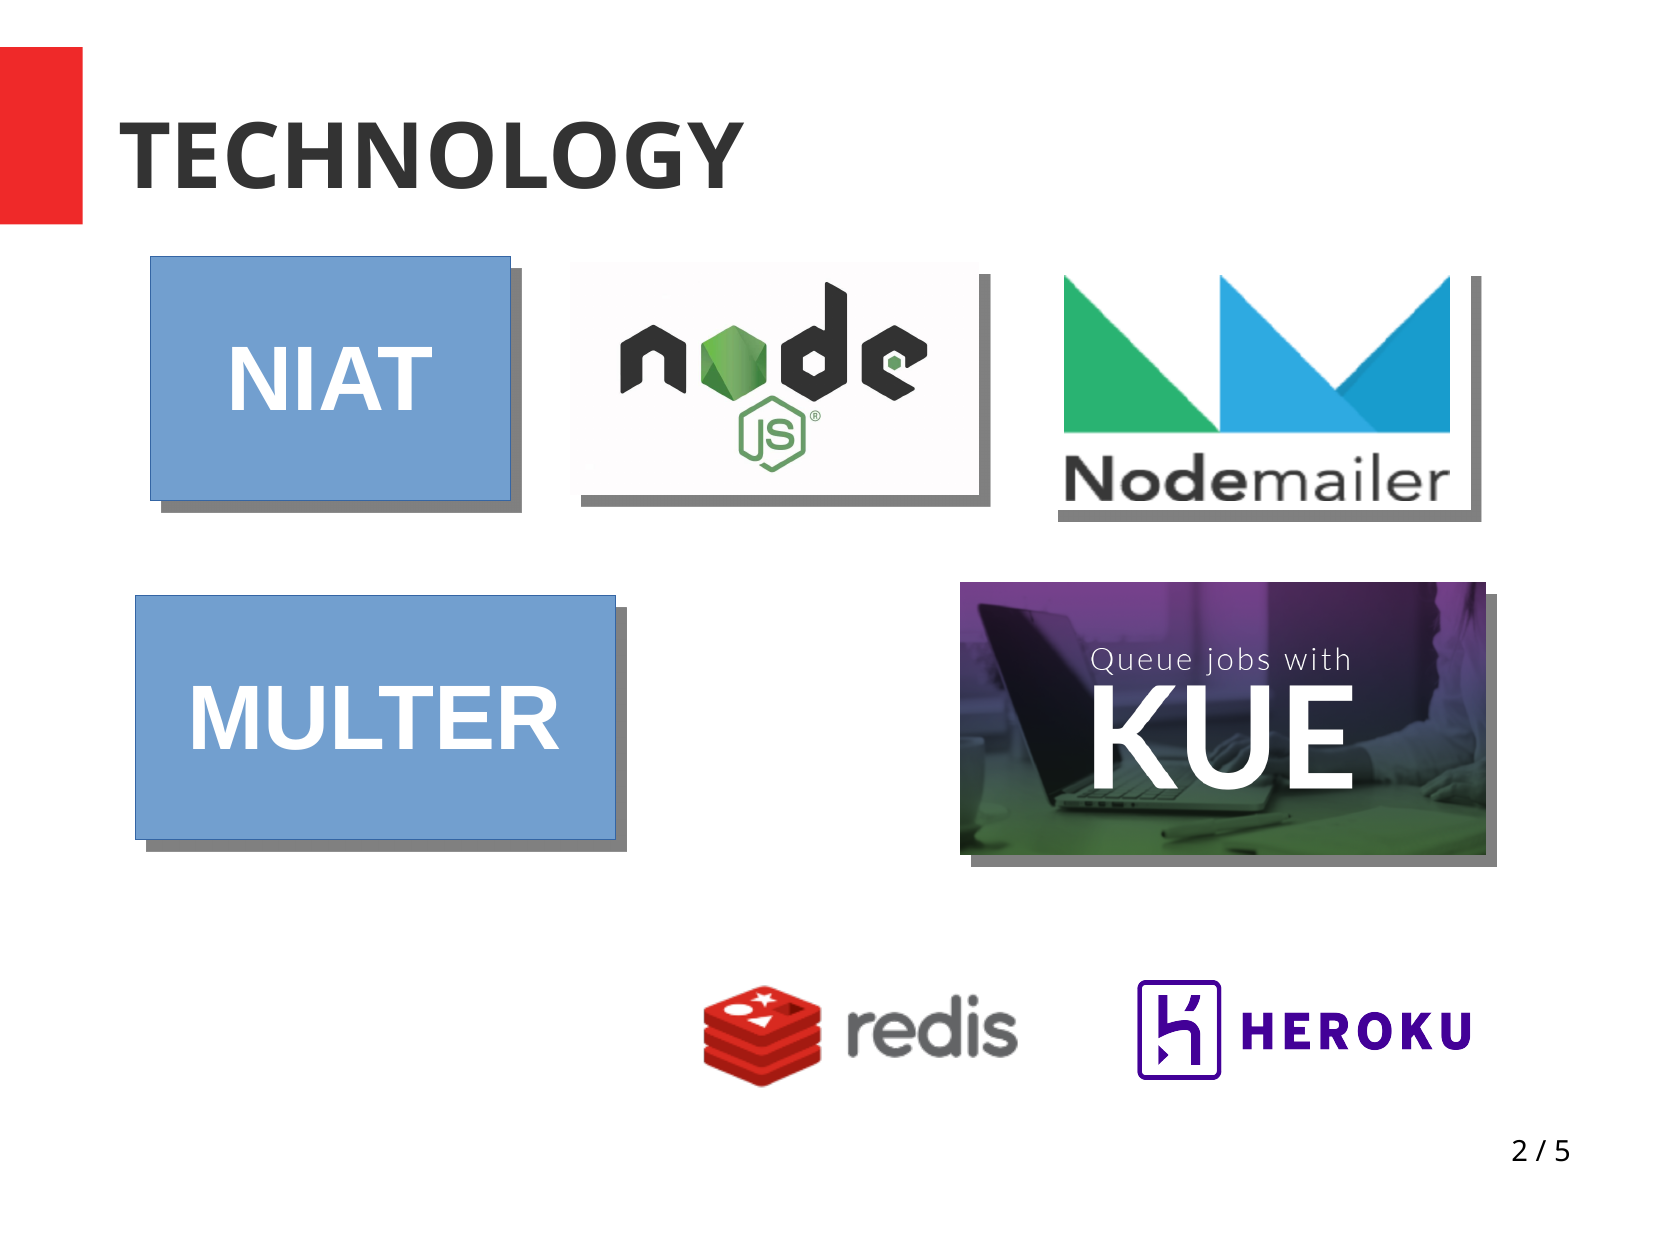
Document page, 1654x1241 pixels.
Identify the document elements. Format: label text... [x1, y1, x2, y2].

title TECHNOLOGY [118, 49, 1571, 257]
picture [960, 582, 1486, 856]
picture [570, 262, 979, 496]
picture [626, 920, 1516, 1156]
text_box MULTER [135, 595, 616, 840]
text_box NIAT [150, 256, 511, 501]
picture [1046, 264, 1471, 511]
